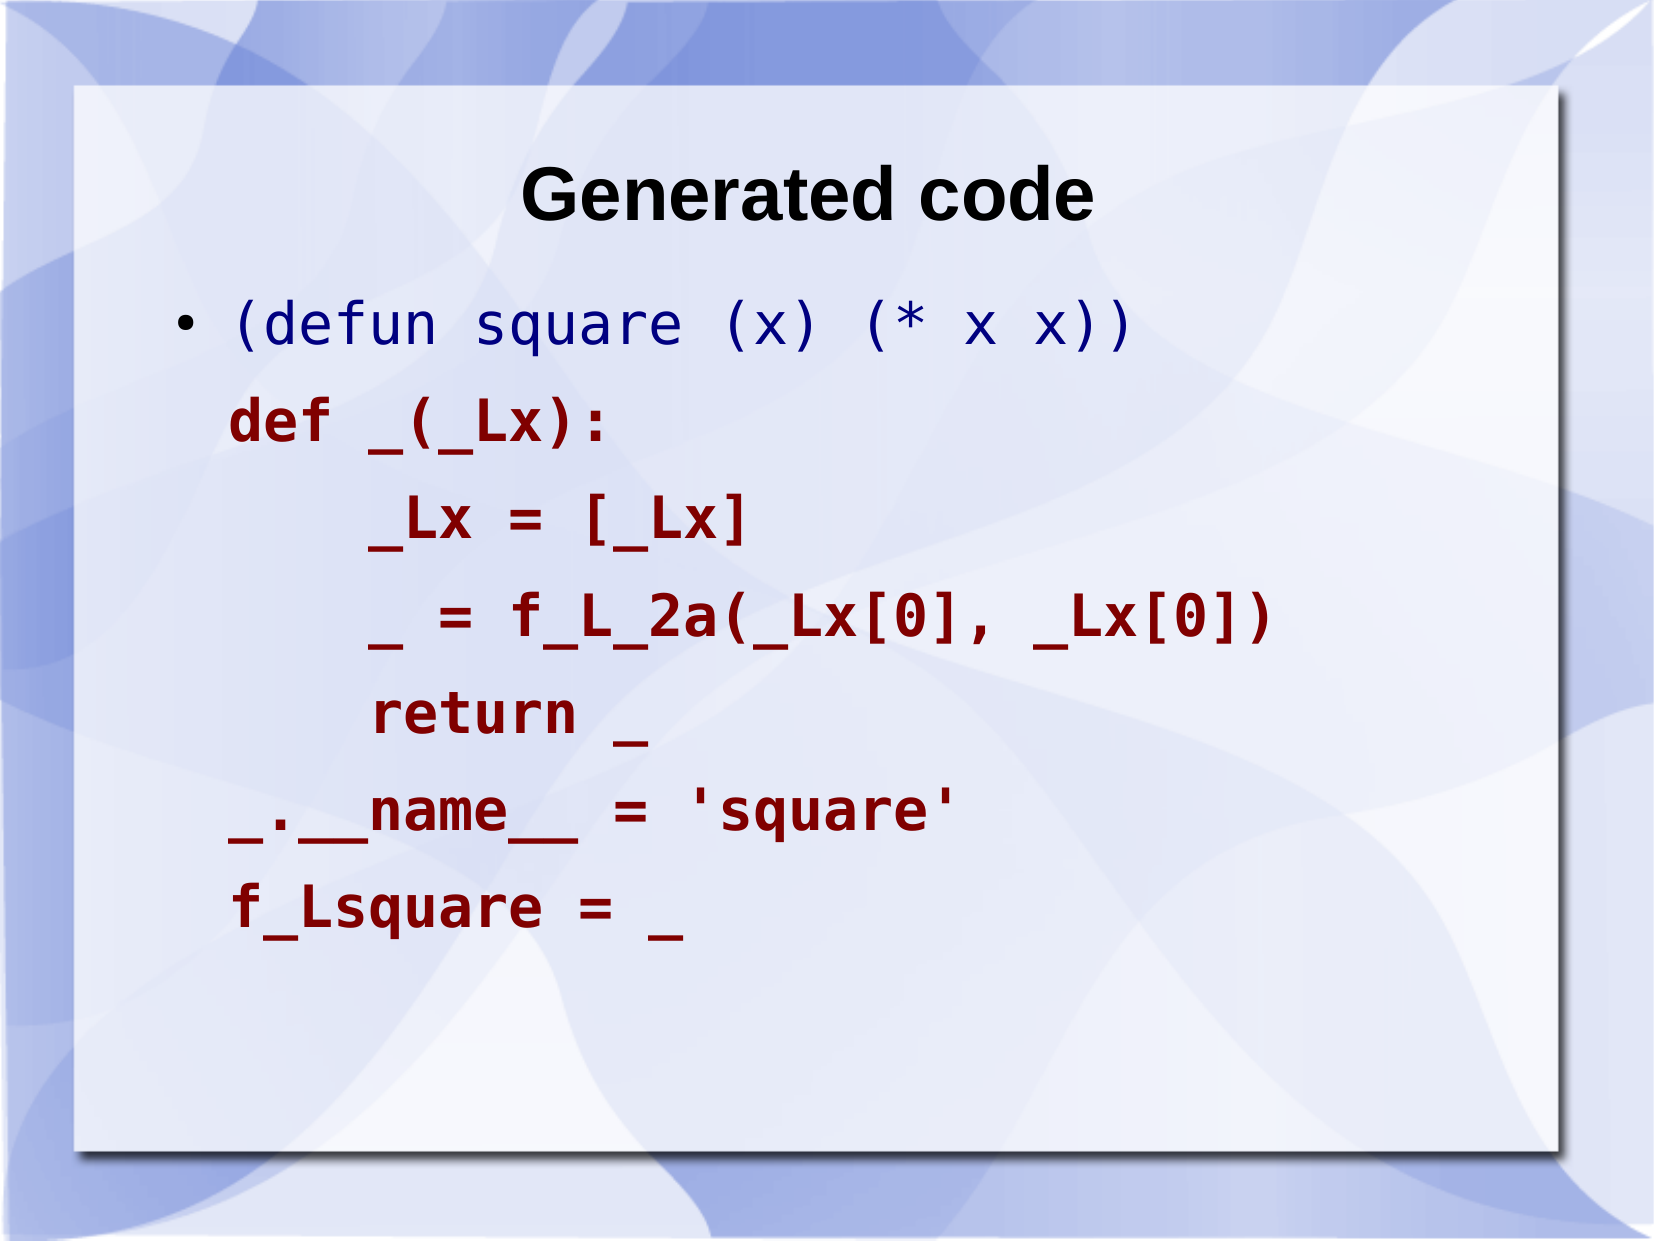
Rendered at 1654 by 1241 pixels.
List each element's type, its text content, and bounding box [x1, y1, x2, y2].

title Generated code [82, 90, 1536, 298]
list (defun square (x) (* x x)) def _(_Lx): _Lx = [_Lx] _ = f_L_2a(_Lx[0], _Lx[0]) return _ _.__name__ = 'square' f_Lsquare = _ [157, 290, 1501, 995]
picture [0, 0, 1654, 1241]
